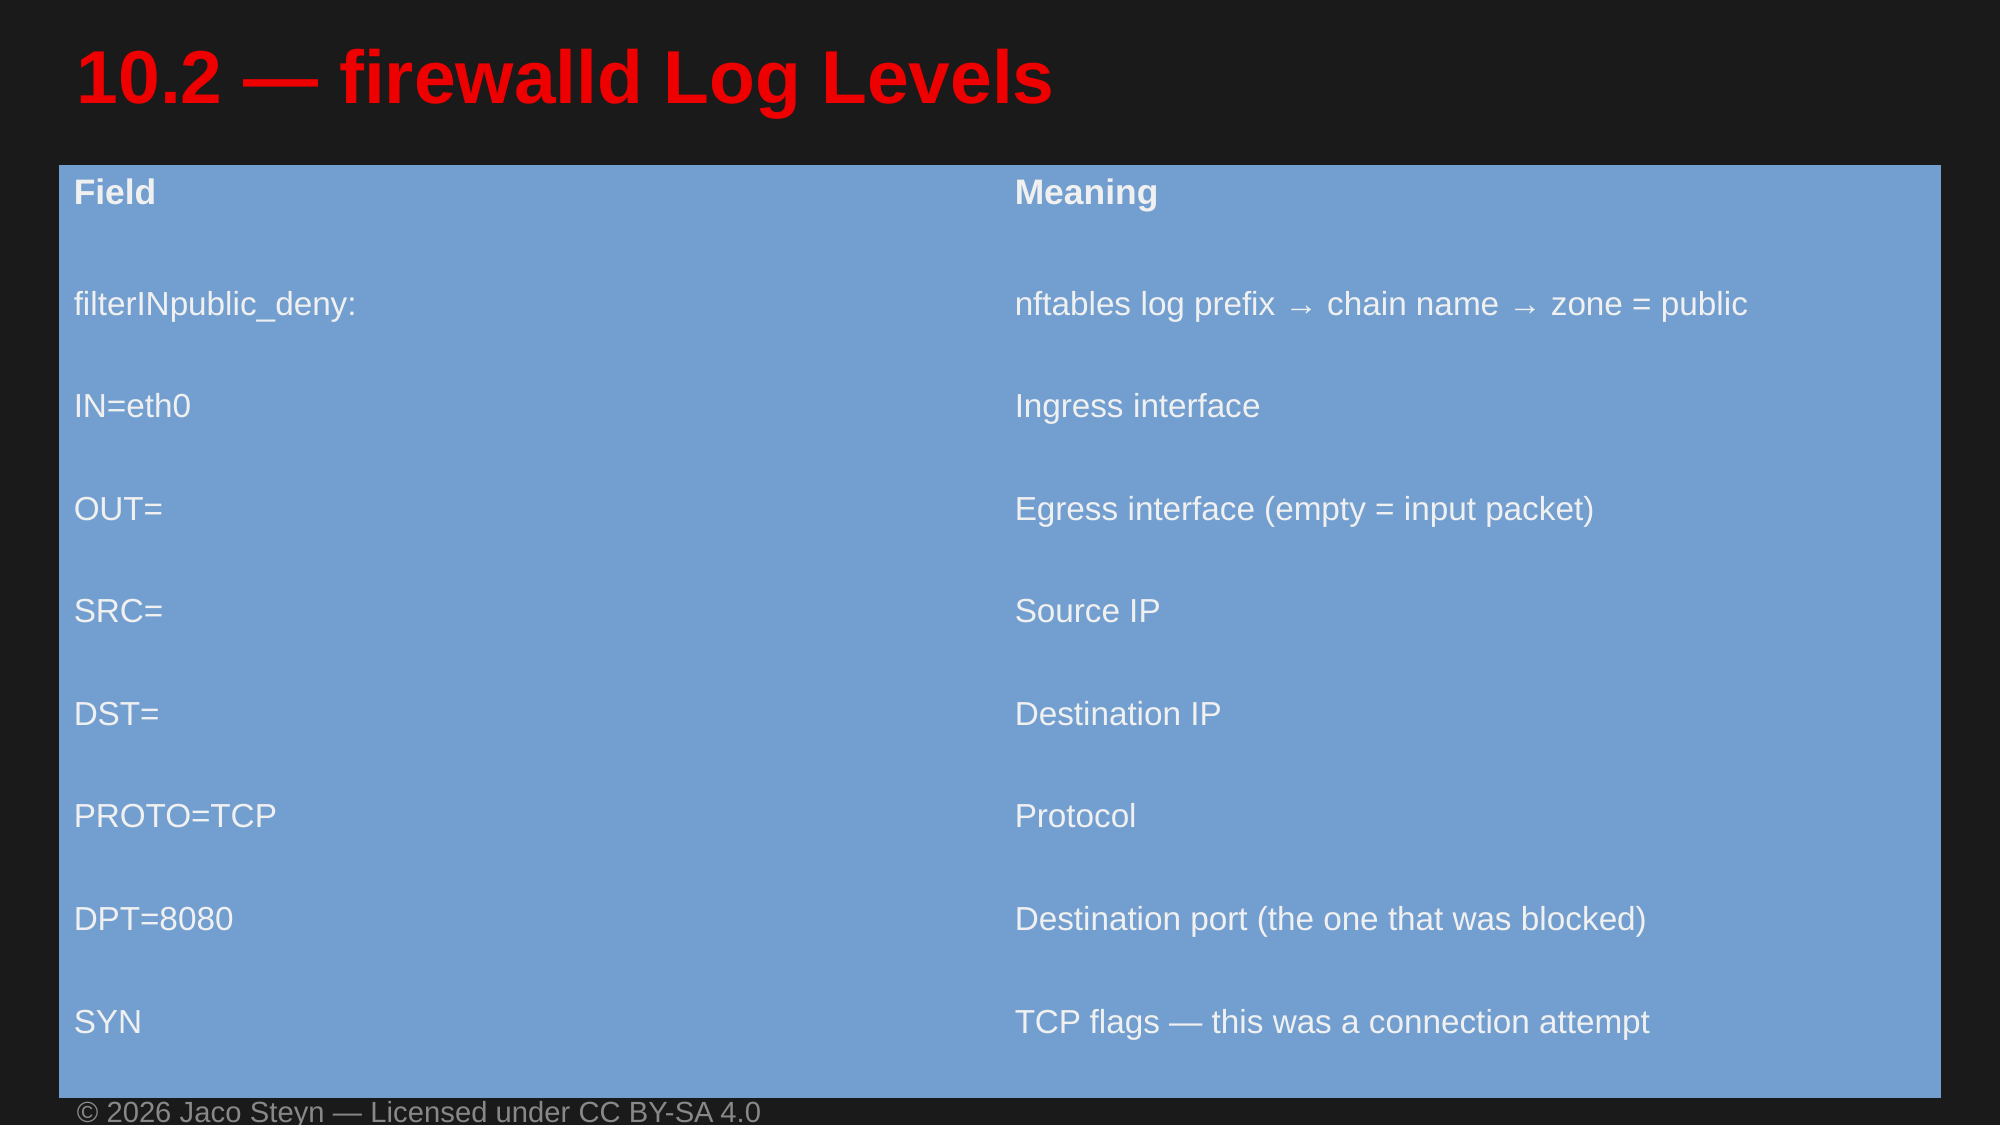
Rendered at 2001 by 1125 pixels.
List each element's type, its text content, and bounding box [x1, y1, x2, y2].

table_cell SYN [59, 996, 1000, 1083]
table_cell IN=eth0 [59, 380, 1000, 483]
table_cell Protocol [1000, 791, 1941, 893]
table_cell DPT=8080 [59, 893, 1000, 996]
table_cell TCP flags — this was a connection attempt [1000, 996, 1941, 1083]
table_header Field [59, 165, 1000, 278]
table_cell DST= [59, 688, 1000, 791]
text_box © 2026 Jaco Steyn — Licensed under CC BY-SA 4.0 [59, 1083, 1942, 1120]
table_cell OUT= [59, 483, 1000, 585]
table_cell PROTO=TCP [59, 791, 1000, 893]
table_cell Egress interface (empty = input packet) [1000, 483, 1941, 585]
text_box 10.2 — firewalld Log Levels [59, 23, 1942, 142]
table_header Meaning [1000, 165, 1941, 278]
table_cell Destination IP [1000, 688, 1941, 791]
table_cell Destination port (the one that was blocked) [1000, 893, 1941, 996]
table_cell nftables log prefix → chain name → zone = public [1000, 278, 1941, 380]
table_cell Source IP [1000, 585, 1941, 688]
table_cell SRC= [59, 585, 1000, 688]
table_cell Ingress interface [1000, 380, 1941, 483]
table_cell filterINpublic_deny: [59, 278, 1000, 380]
